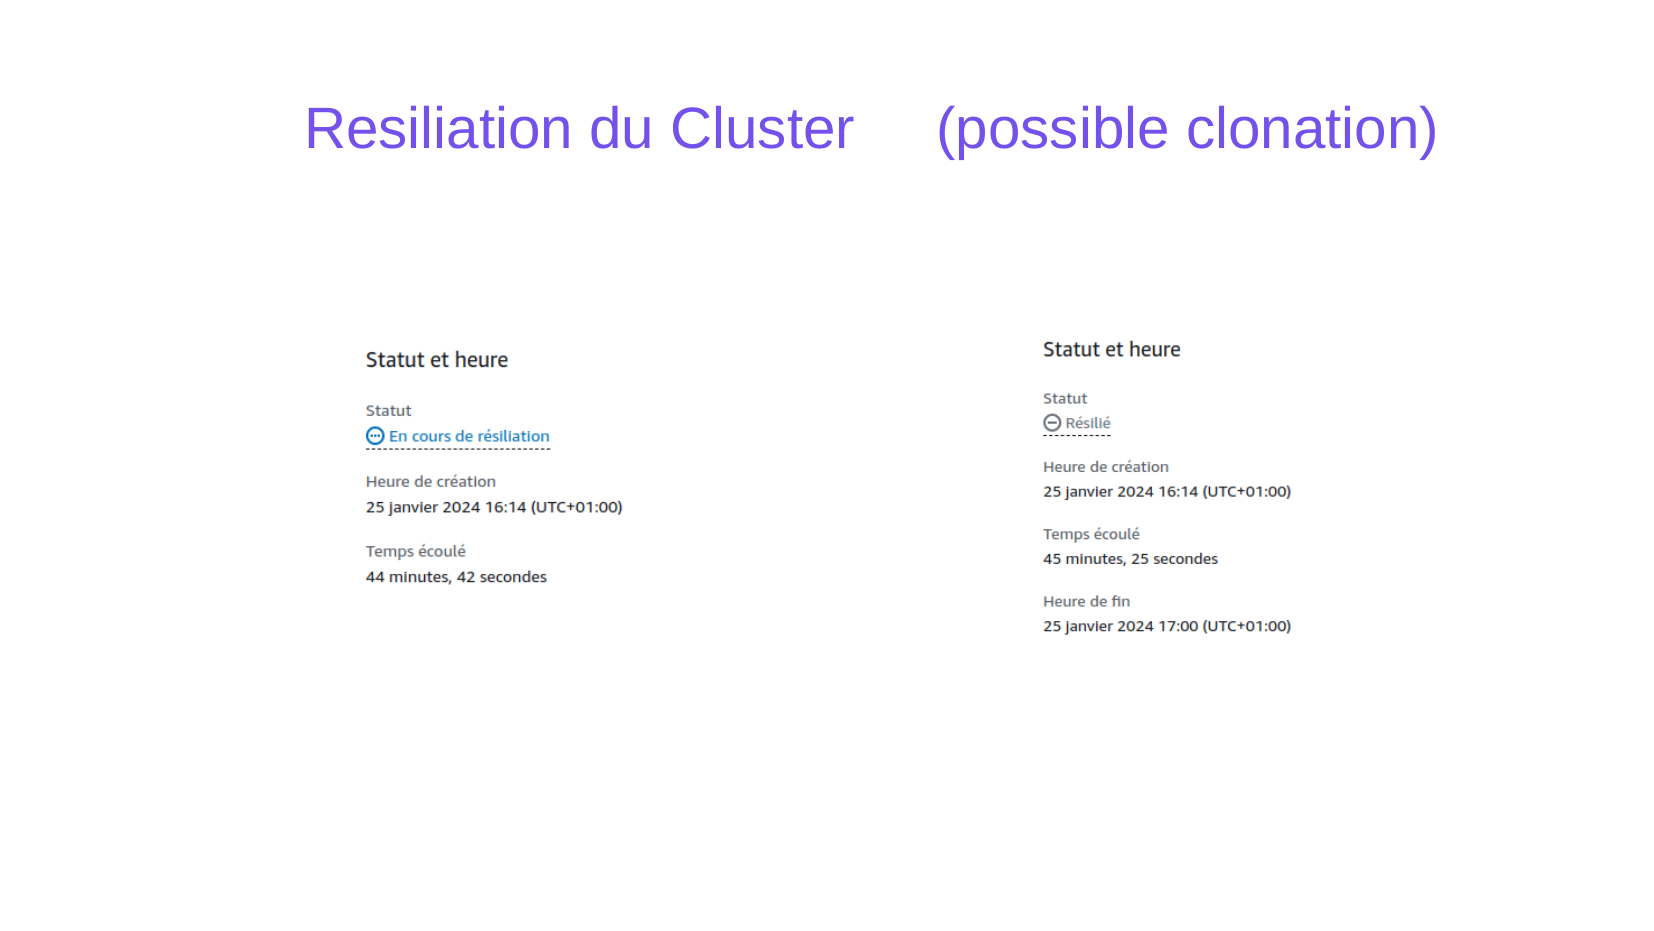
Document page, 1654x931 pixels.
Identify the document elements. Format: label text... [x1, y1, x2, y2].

picture [1030, 324, 1406, 647]
text_box Resiliation du Cluster (possible clonation) [289, 88, 1501, 234]
picture [351, 330, 774, 695]
